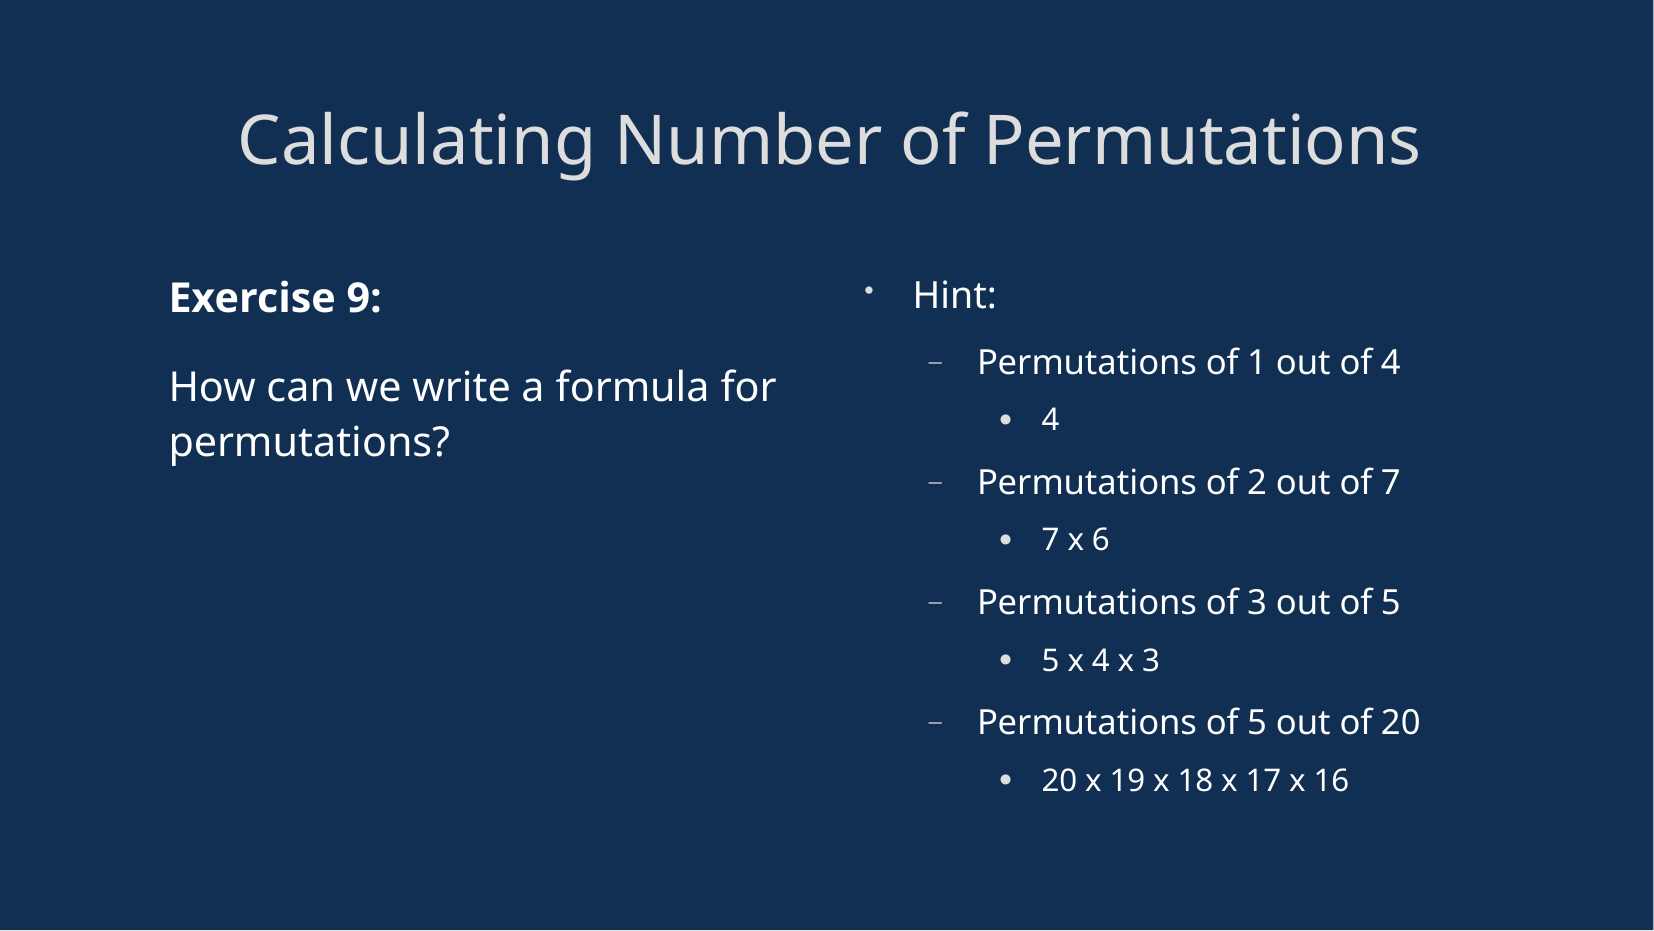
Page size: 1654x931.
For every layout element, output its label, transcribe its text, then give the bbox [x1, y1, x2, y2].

title Calculating Number of Permutations [97, 56, 1563, 220]
list Exercise 9: How can we write a formula for permutations? [97, 268, 813, 806]
list Hint: Permutations of 1 out of 4 4 Permutations of 2 out of 7 7 x 6 Permutations of 3 out of 5 5 x 4 x 3 Permutations of 5 out of 20 20 x 19 x 18 x 17 x 16 [848, 268, 1563, 806]
